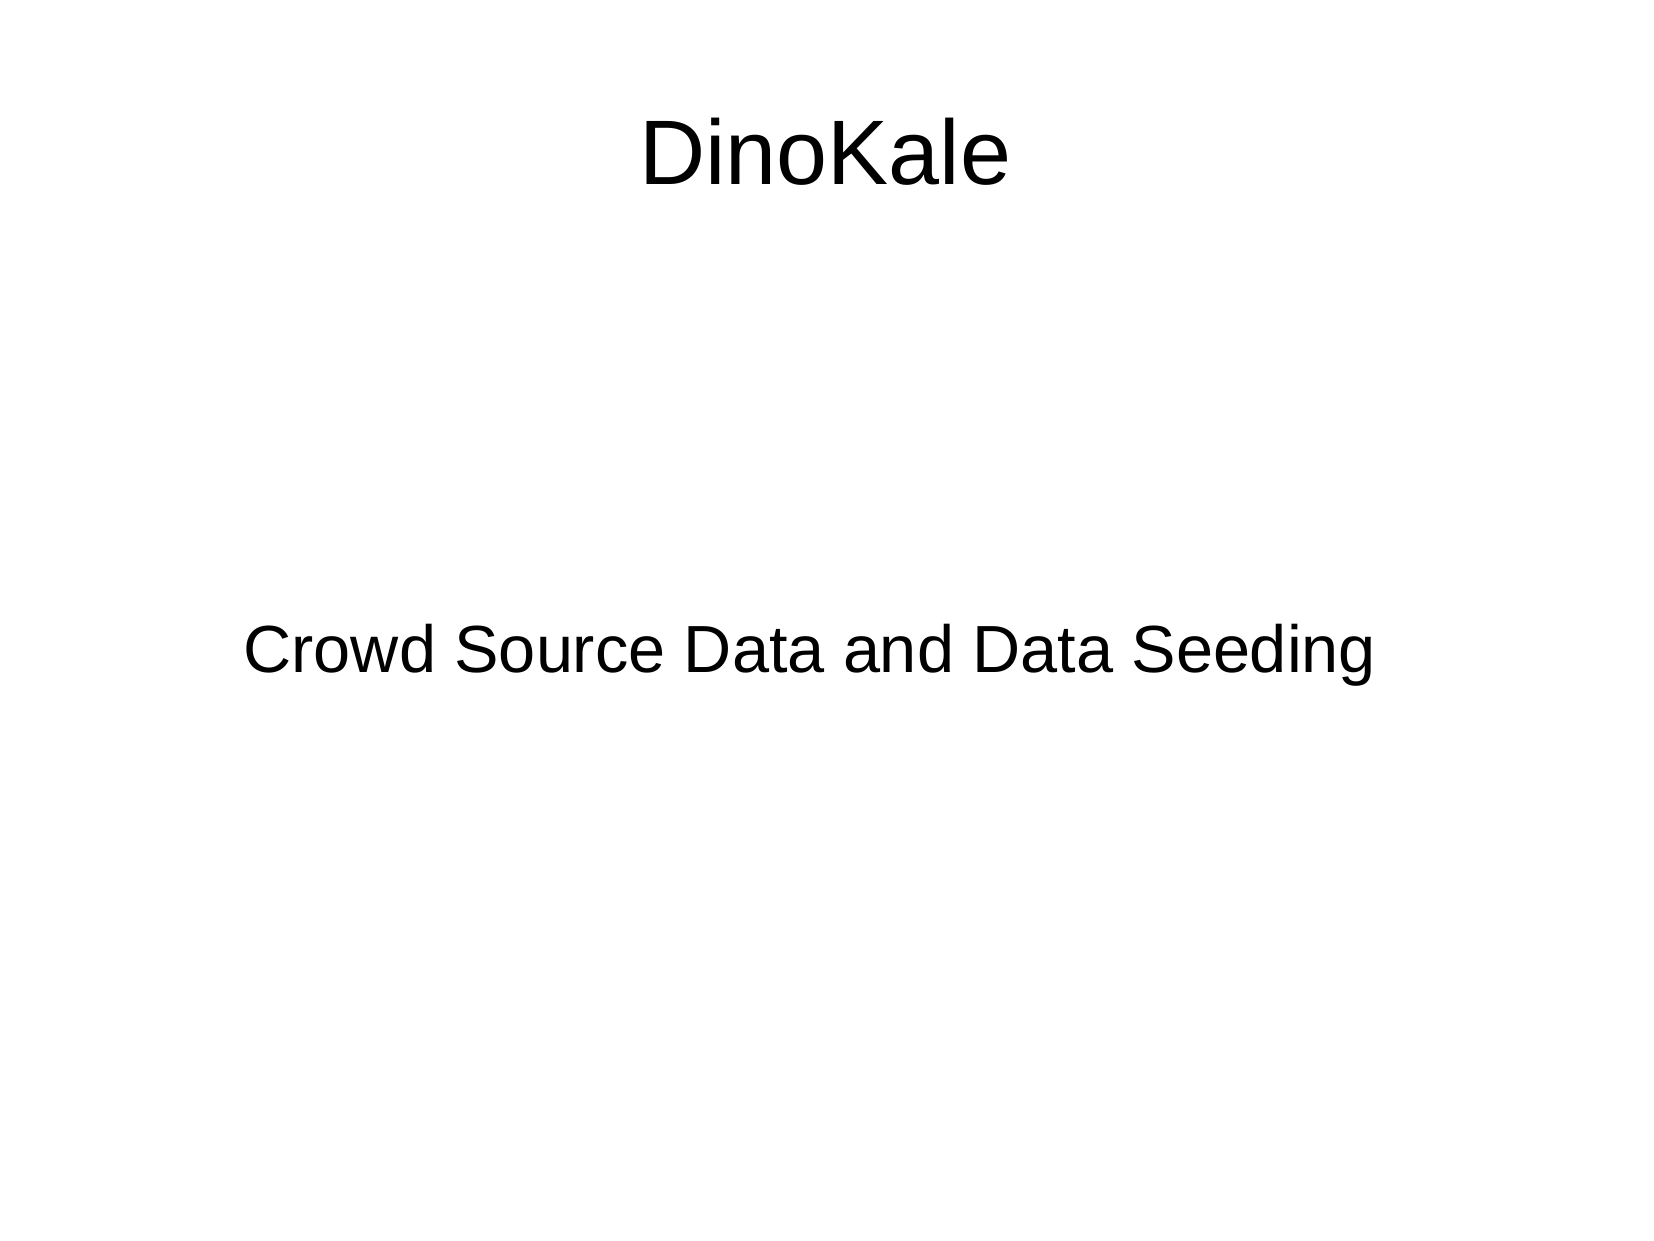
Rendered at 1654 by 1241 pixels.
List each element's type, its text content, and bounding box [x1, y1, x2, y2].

title DinoKale [82, 49, 1571, 257]
subtitle Crowd Source Data and Data Seeding [82, 290, 1538, 1010]
